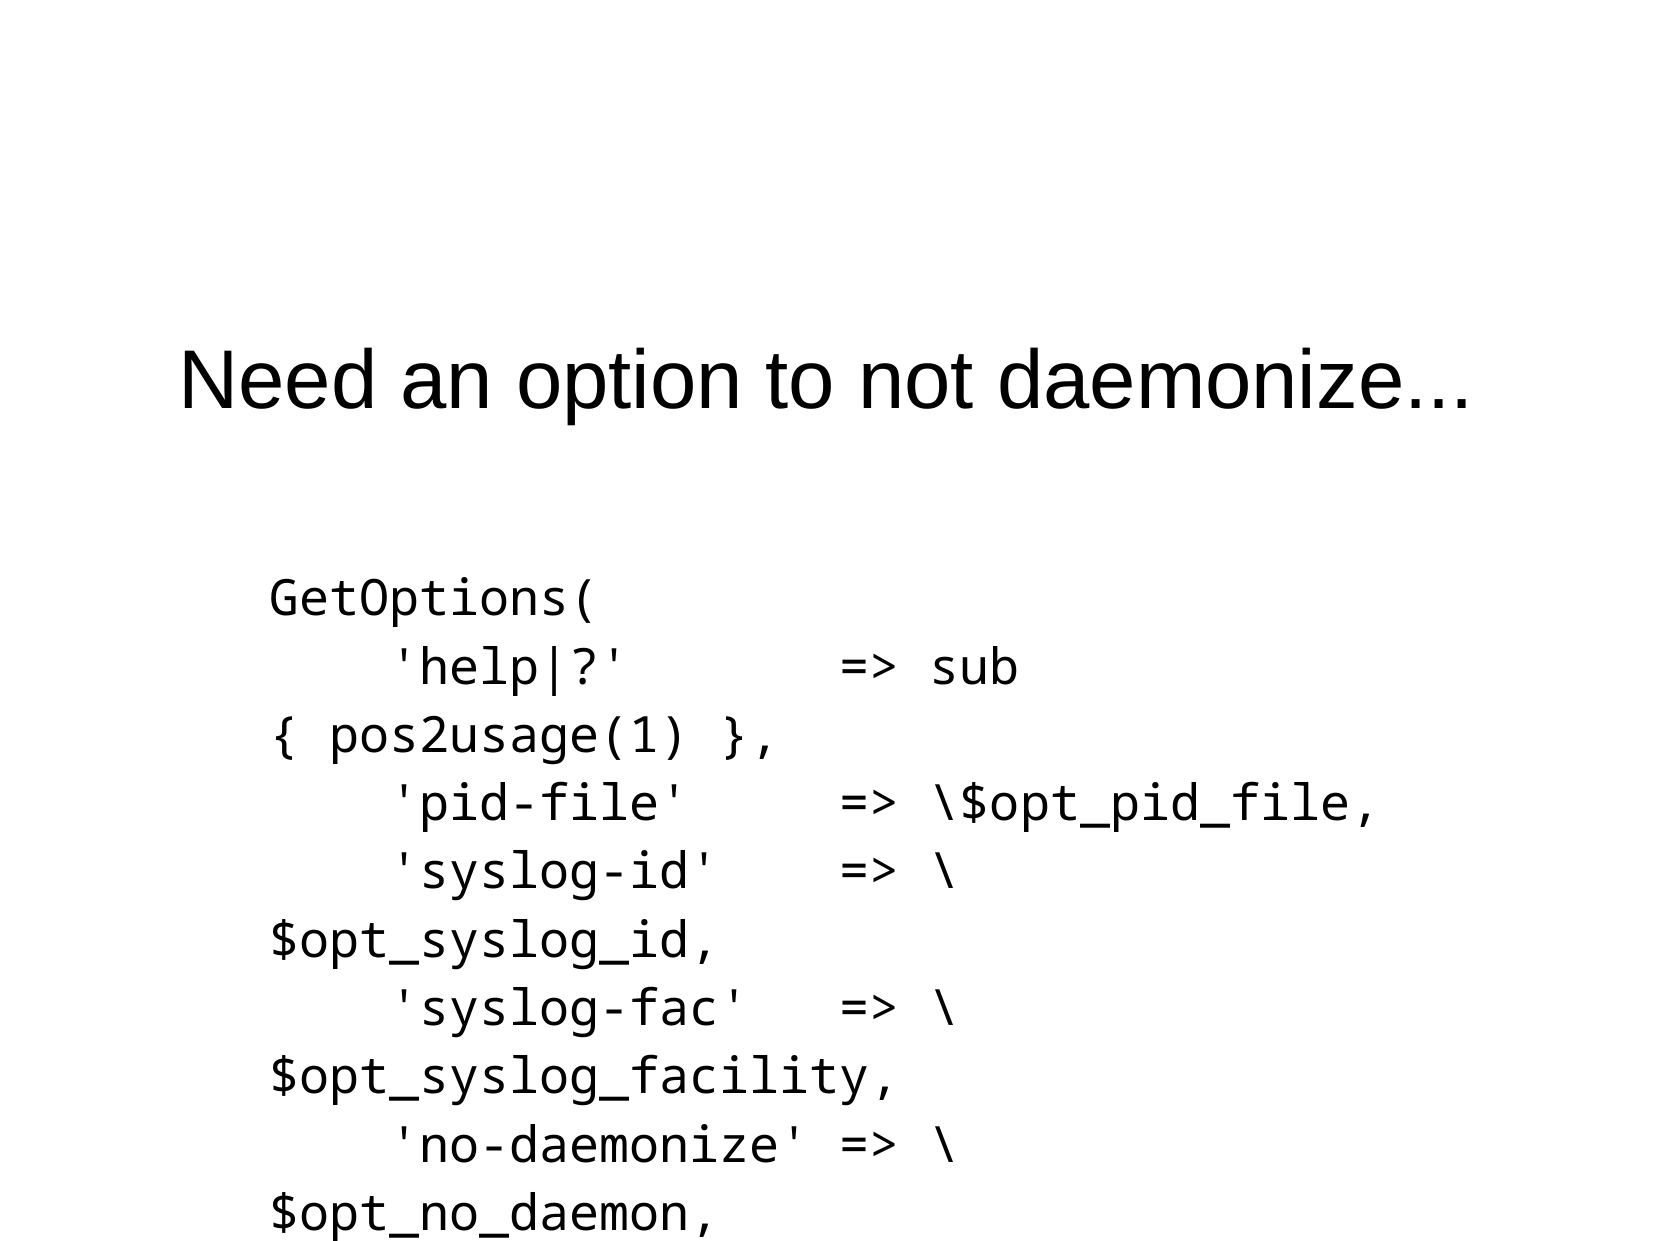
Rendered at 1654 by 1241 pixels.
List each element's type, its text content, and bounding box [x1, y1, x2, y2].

subtitle Need an option to not daemonize... [82, 49, 1571, 1010]
text_box GetOptions( 'help|?' => sub { pos2usage(1) }, 'pid-file' => \$opt_pid_file, 'syslog-id' => \$opt_syslog_id, 'syslog-fac' => \$opt_syslog_facility, 'no-daemonize' => \$opt_no_daemon, ) or pod2usage(2); [255, 555, 1411, 1051]
